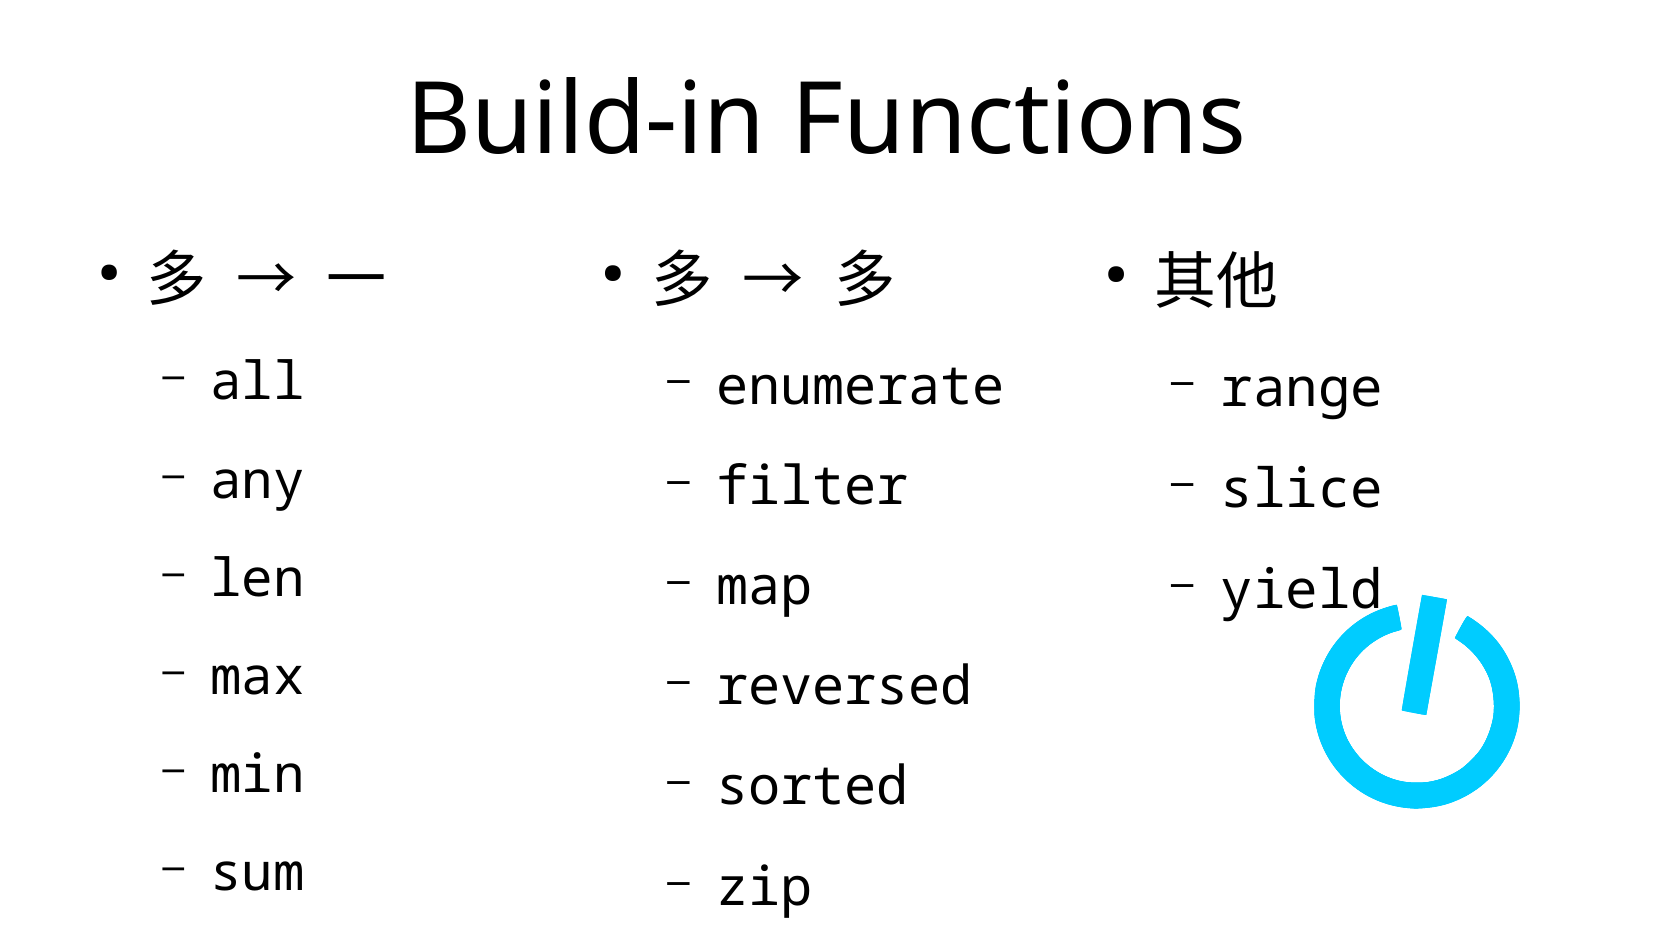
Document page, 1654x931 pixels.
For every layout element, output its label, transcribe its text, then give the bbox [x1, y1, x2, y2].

title Build-in Functions [82, 37, 1571, 193]
list 多 → 一 all any len max min sum [82, 217, 562, 910]
list 多 → 多 enumerate filter map reversed sorted zip [585, 217, 1065, 922]
list 其他 range slice yield [1088, 217, 1569, 626]
